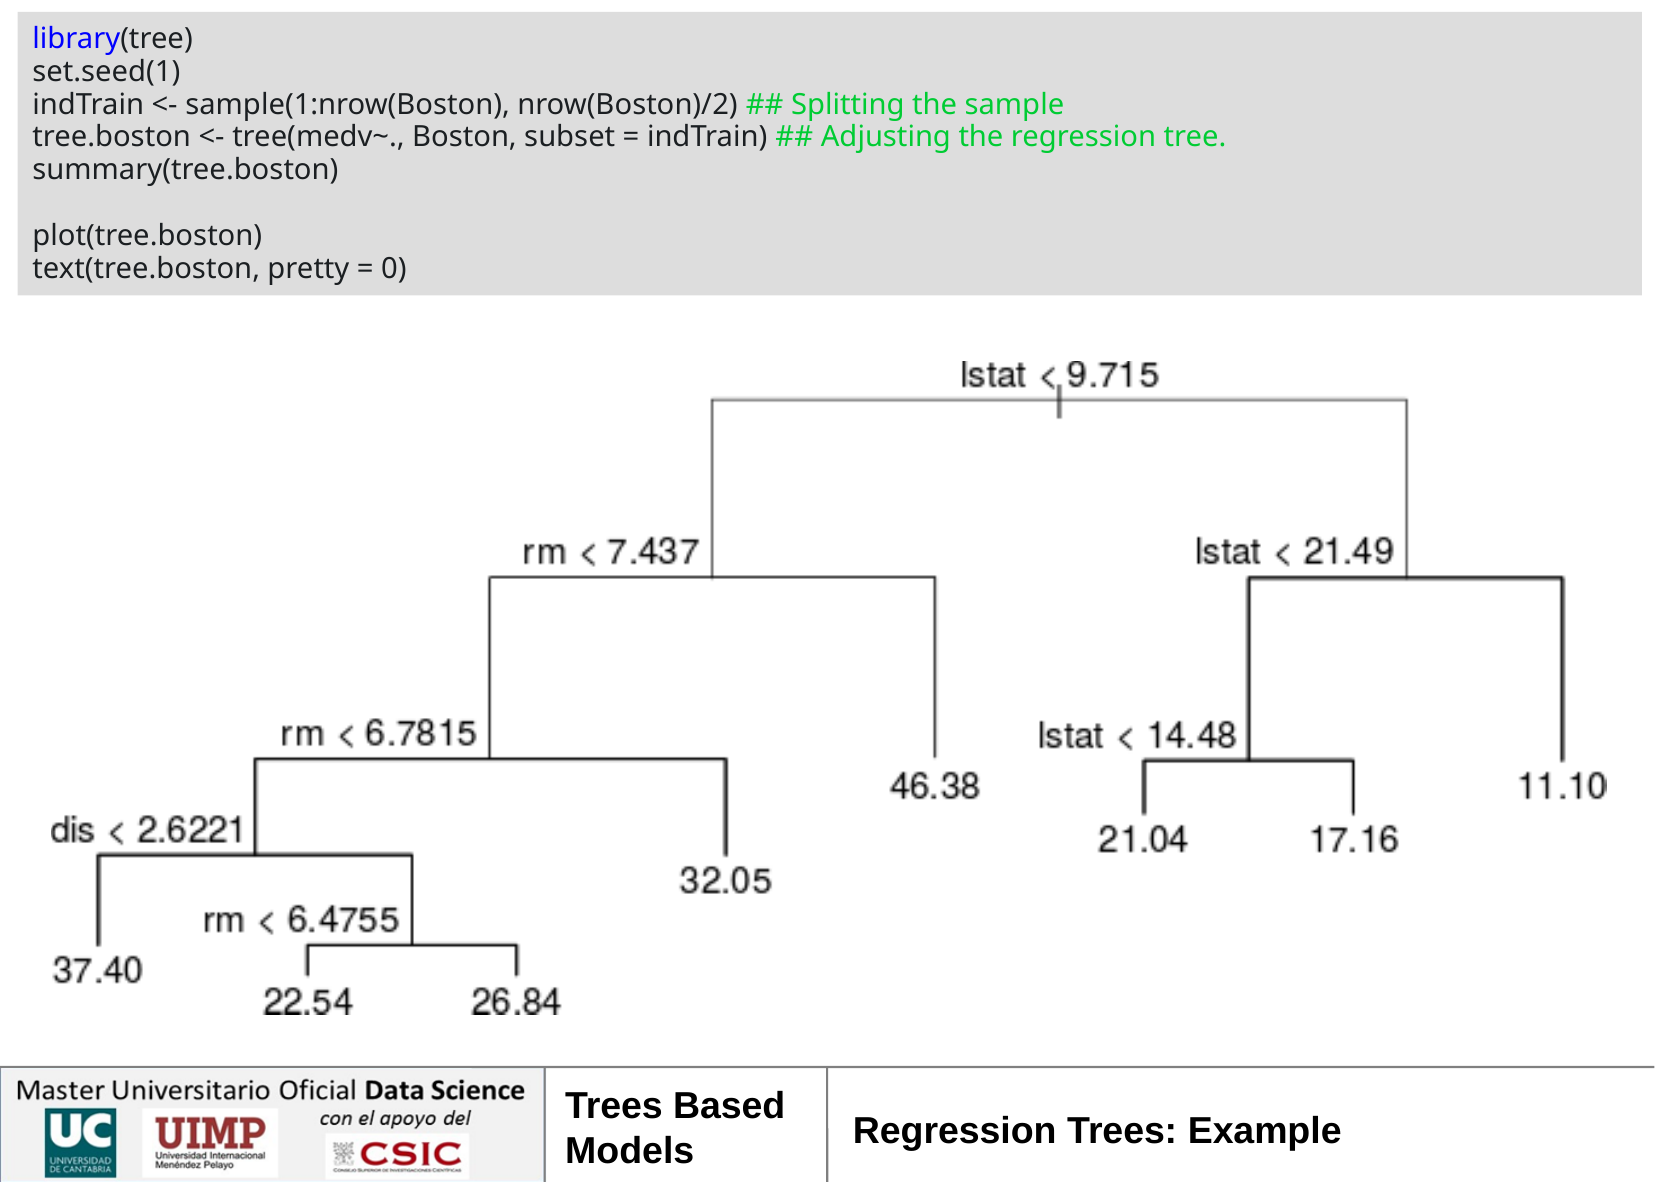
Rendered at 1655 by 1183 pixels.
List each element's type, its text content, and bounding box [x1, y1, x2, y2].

picture [0, 1068, 543, 1182]
picture [51, 361, 1607, 1015]
text_box Regression Trees: Example [838, 1098, 1359, 1151]
text_box library(tree) set.seed(1) indTrain <- sample(1:nrow(Boston), nrow(Boston)/2) ## Splitting the sample tree.boston <- tree(medv~., Boston, subset = indTrain) ## Adjusting the regression tree. summary(tree.boston) plot(tree.boston) text(tree.boston, pretty = 0) [17, 11, 1642, 296]
picture [546, 1069, 550, 1182]
